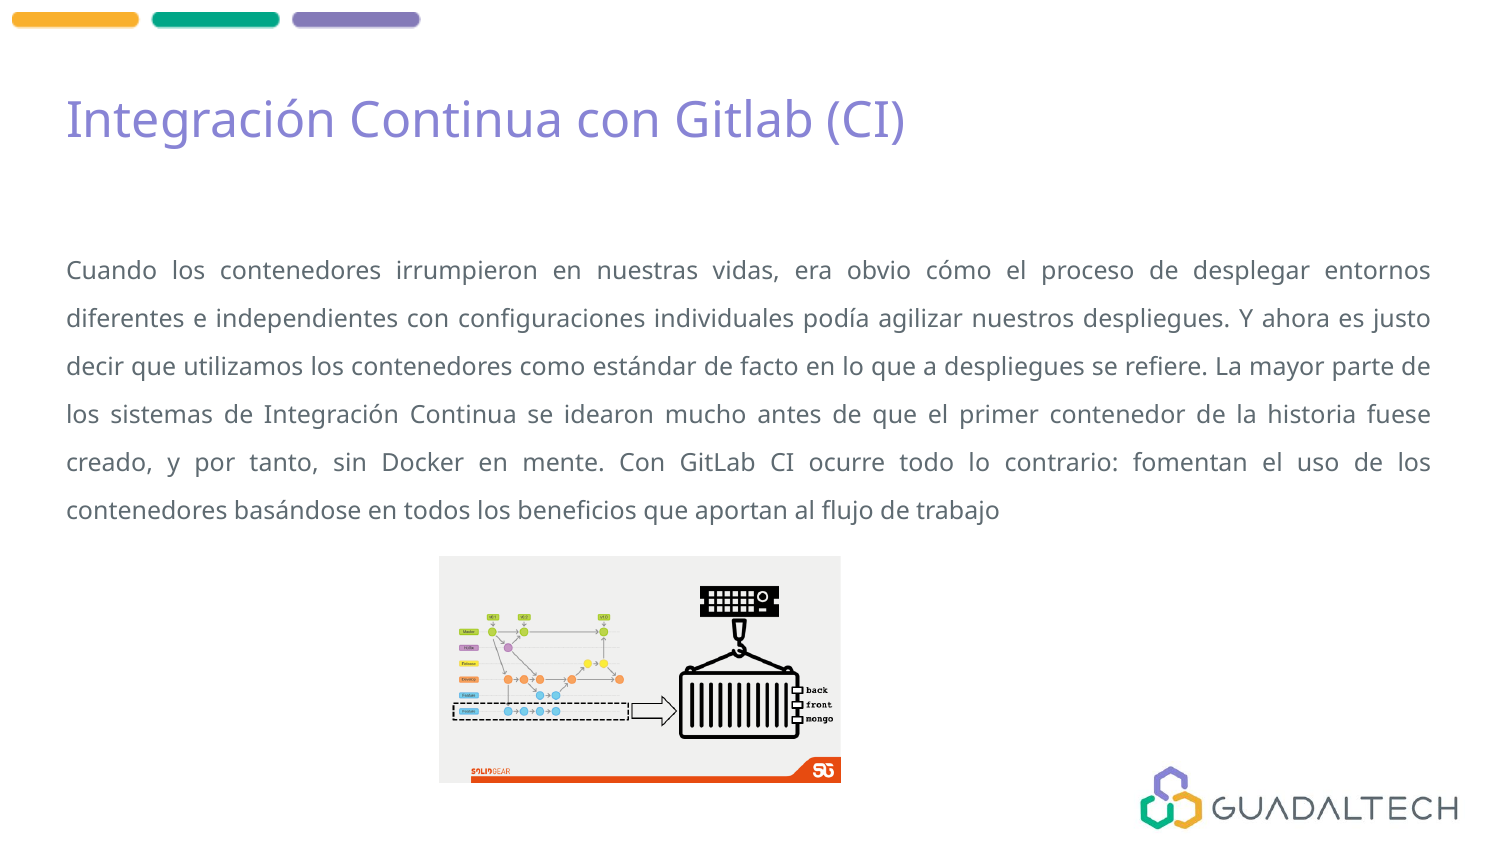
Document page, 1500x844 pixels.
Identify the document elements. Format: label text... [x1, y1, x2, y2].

title Integración Continua con Gitlab (CI) [51, 72, 1449, 167]
picture [439, 556, 841, 783]
picture [12, 12, 421, 29]
picture [1124, 761, 1473, 834]
list Cuando los contenedores irrumpieron en nuestras vidas, era obvio cómo el proceso de desplegar entornos diferentes e independientes con configuraciones individuales podía agilizar nuestros despliegues. Y ahora es justo decir que utilizamos los contenedores como estándar de facto en lo que a despliegues se refiere. La mayor parte de los sistemas de Integración Continua se idearon mucho antes de que el primer contenedor de la historia fuese creado, y por tanto, sin Docker en mente. Con GitLab CI ocurre todo lo contrario: fomentan el uso de los contenedores basándose en todos los beneficios que aportan al flujo de trabajo [51, 221, 1449, 783]
